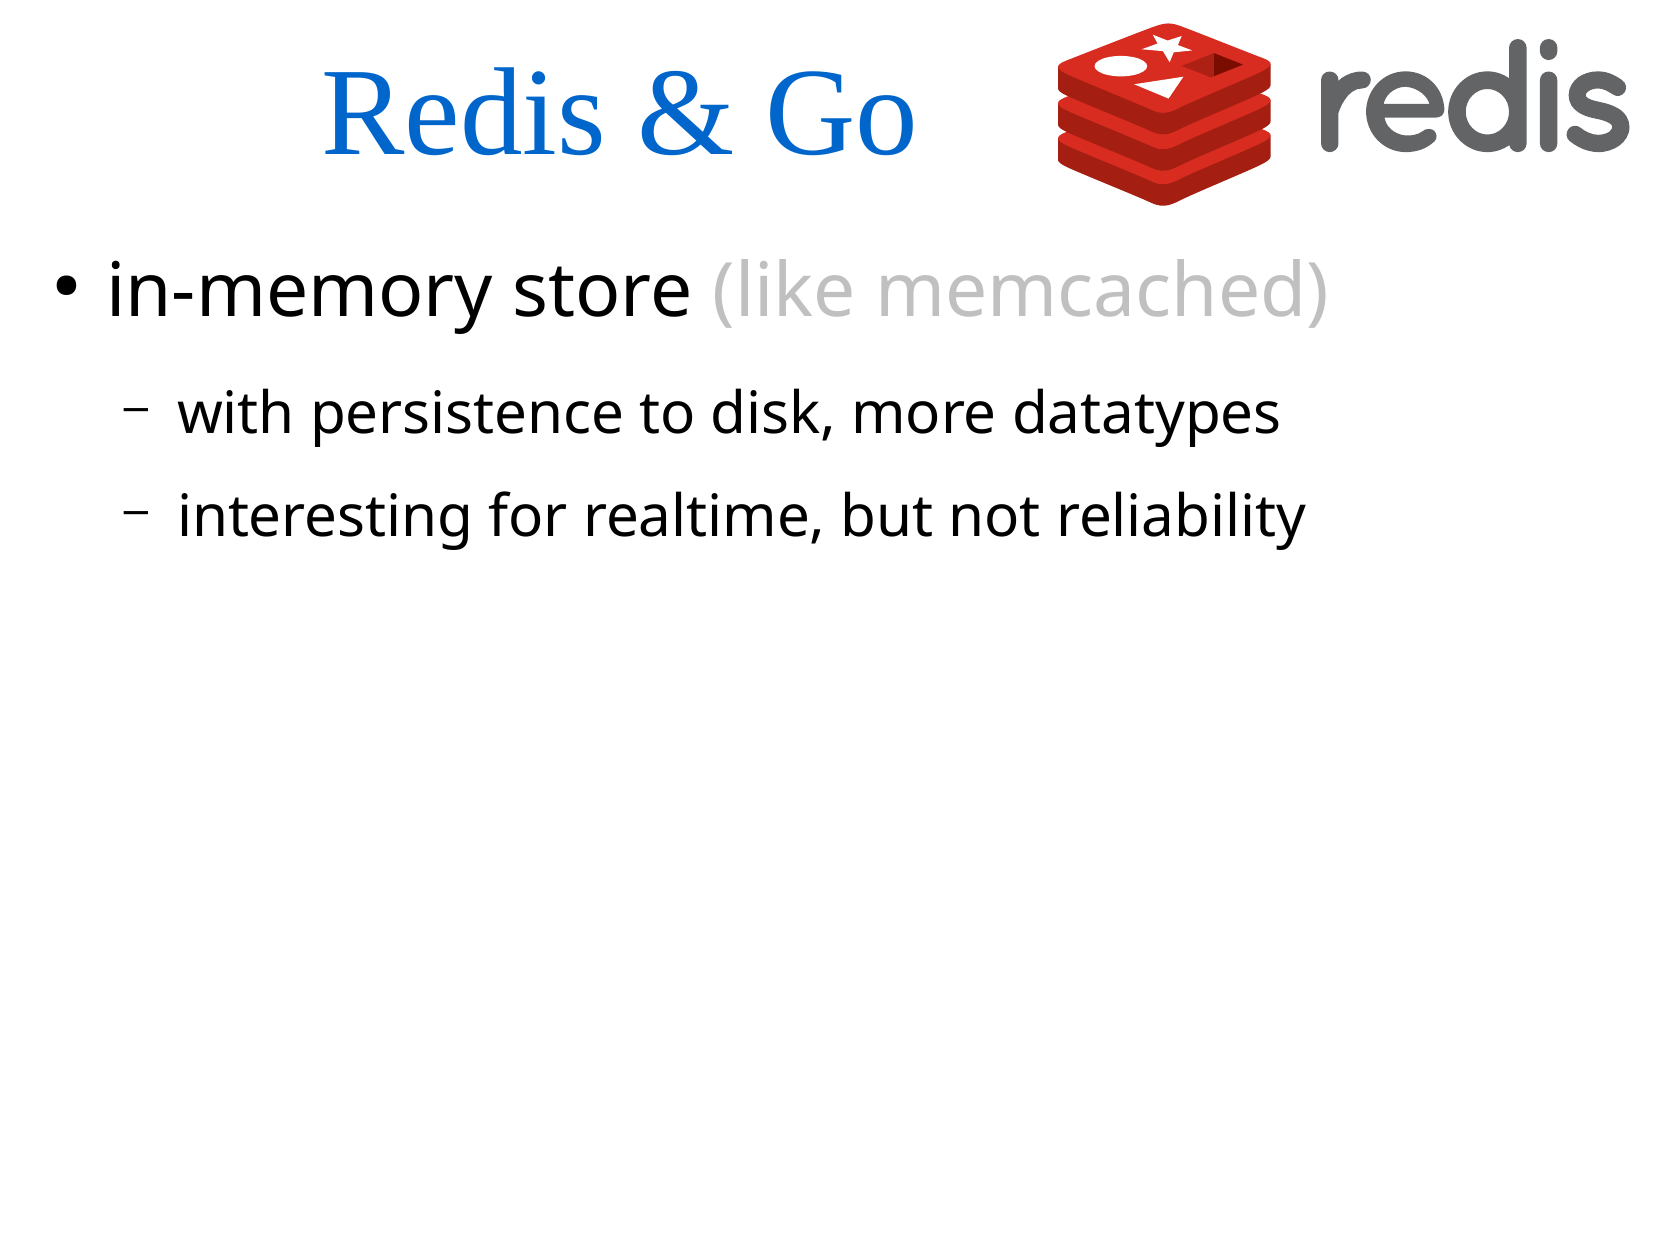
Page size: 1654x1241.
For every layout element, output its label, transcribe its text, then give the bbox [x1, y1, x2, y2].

picture [1051, 16, 1637, 213]
title Redis & Go [271, 42, 969, 182]
list in-memory store (like memcached) with persistence to disk, more datatypes interesting for realtime, but not reliability [35, 236, 1538, 1217]
